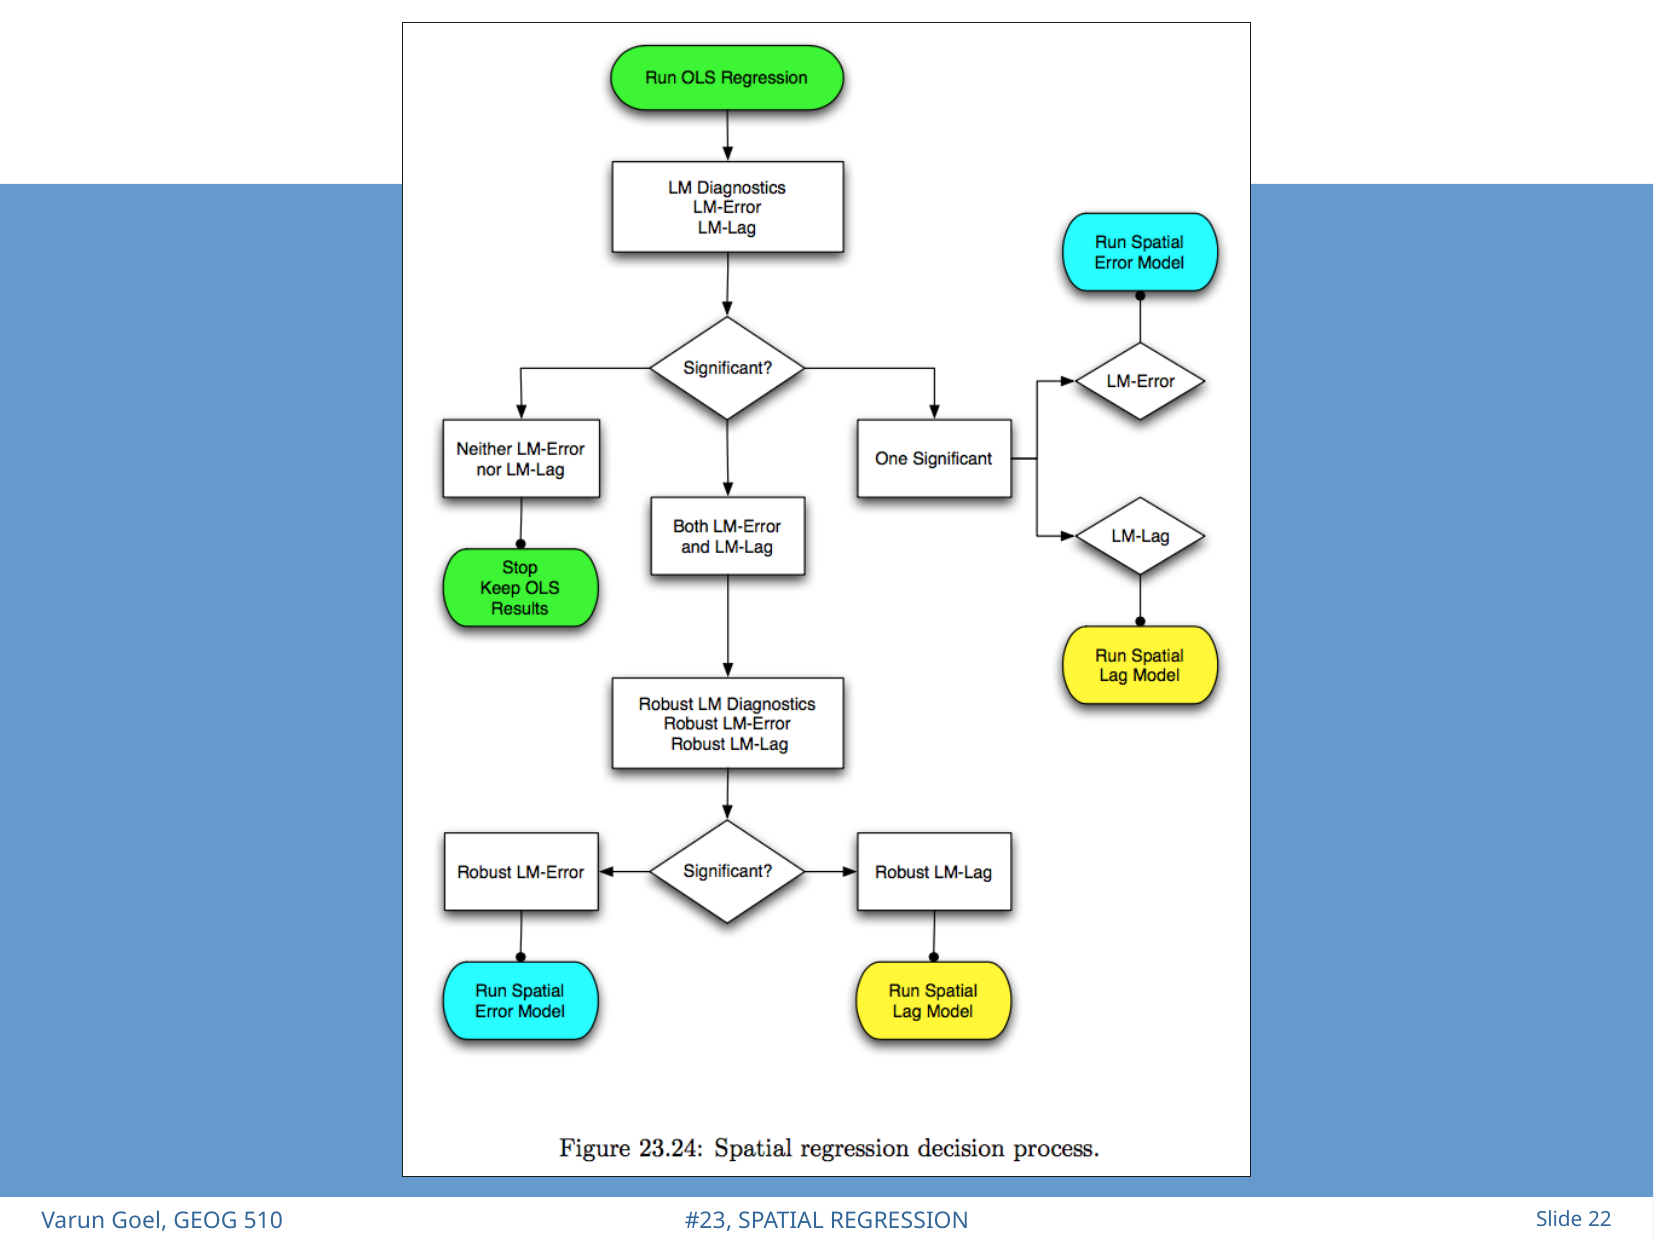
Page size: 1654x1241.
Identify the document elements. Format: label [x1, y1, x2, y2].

picture [402, 22, 1251, 1177]
